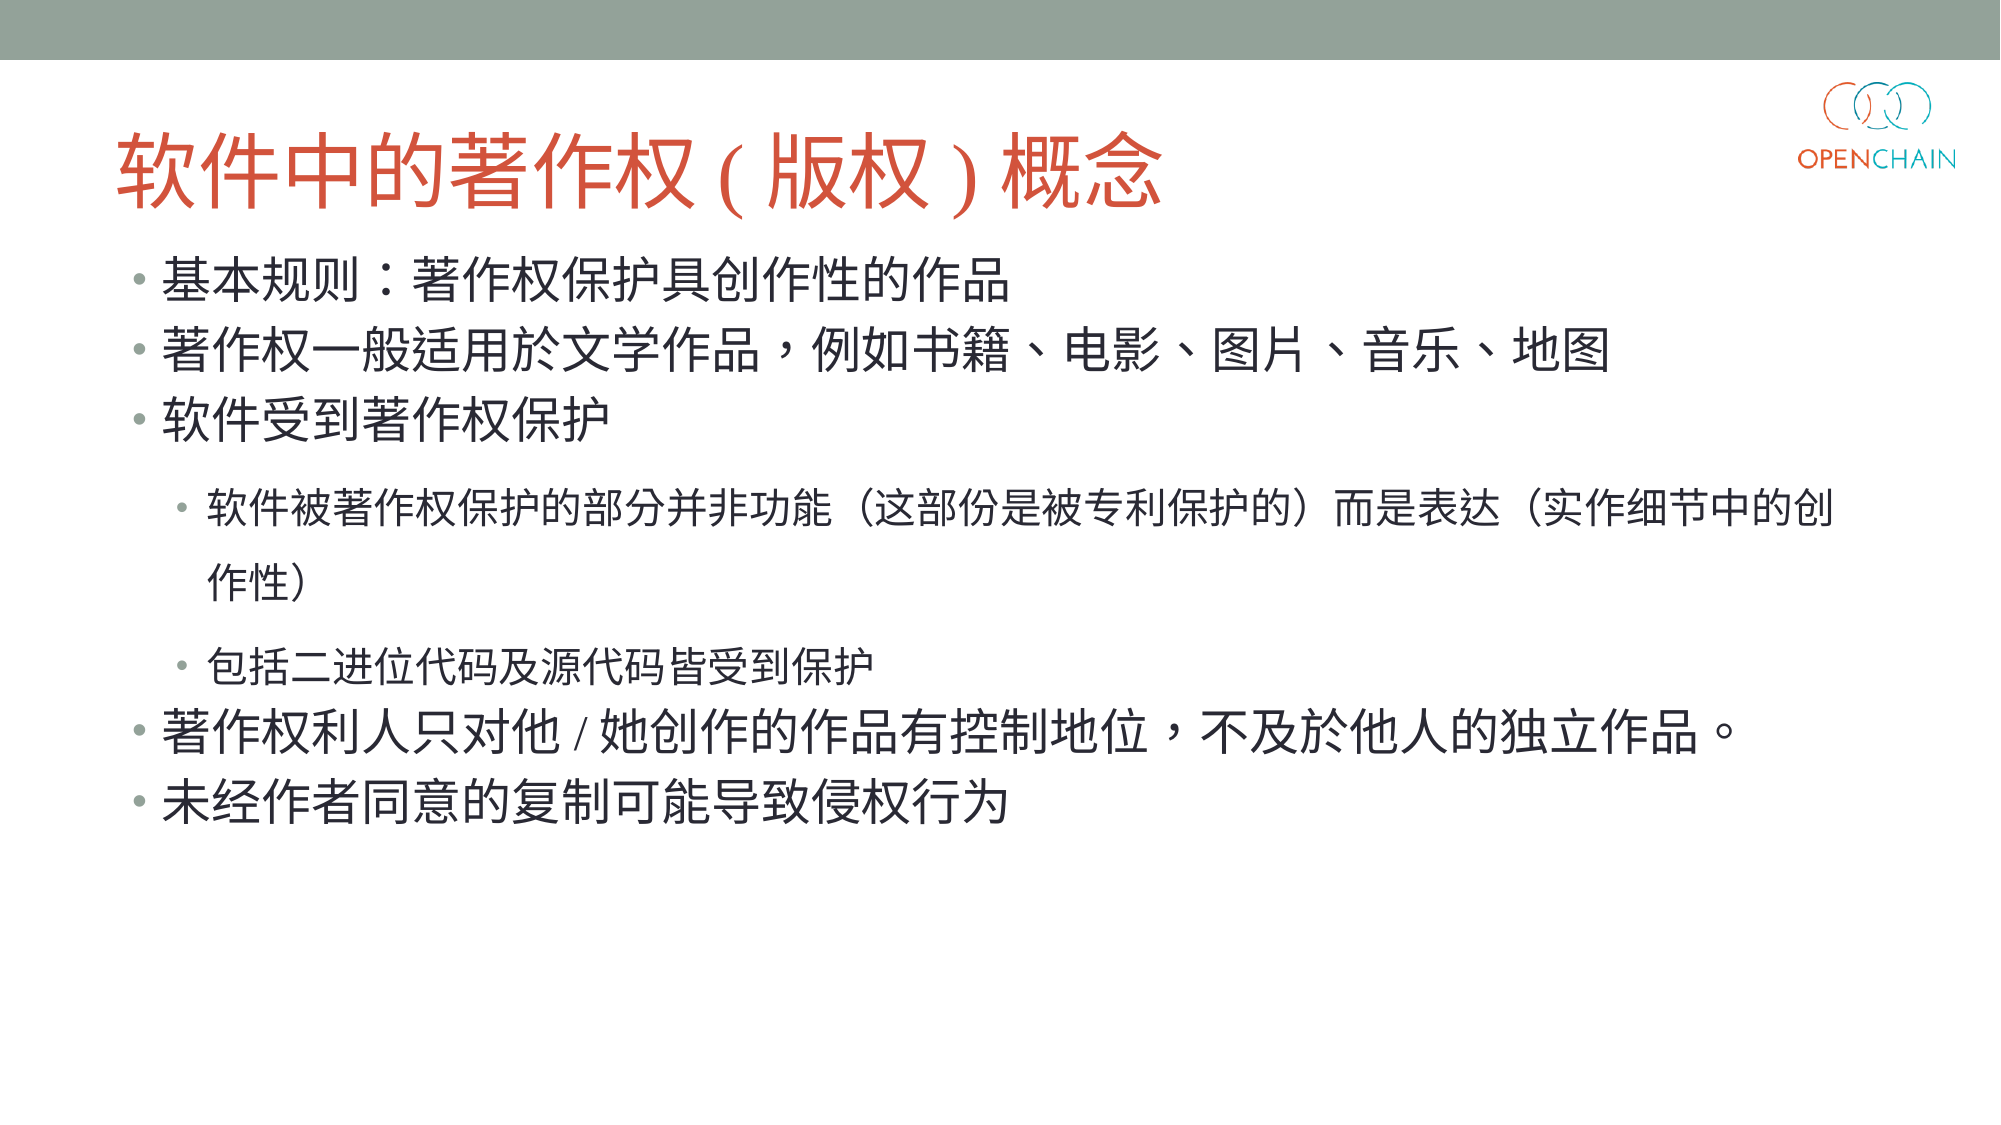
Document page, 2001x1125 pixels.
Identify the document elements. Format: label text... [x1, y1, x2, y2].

list 基本规则：著作权保护具创作性的作品 著作权一般适用於文学作品，例如书籍、电影、图片、音乐、地图 软件受到著作权保护 软件被著作权保护的部分并非功能（这部份是被专利保护的）而是表达（实作细节中的创作性） 包括二进位代码及源代码皆受到保护 著作权利人只对他/她创作的作品有控制地位，不及於他人的独立作品。 未经作者同意的复制可能导致侵权行为 [116, 241, 1863, 1061]
title 软件中的著作权(版权)概念 [99, 87, 1900, 250]
picture [1798, 82, 1955, 169]
